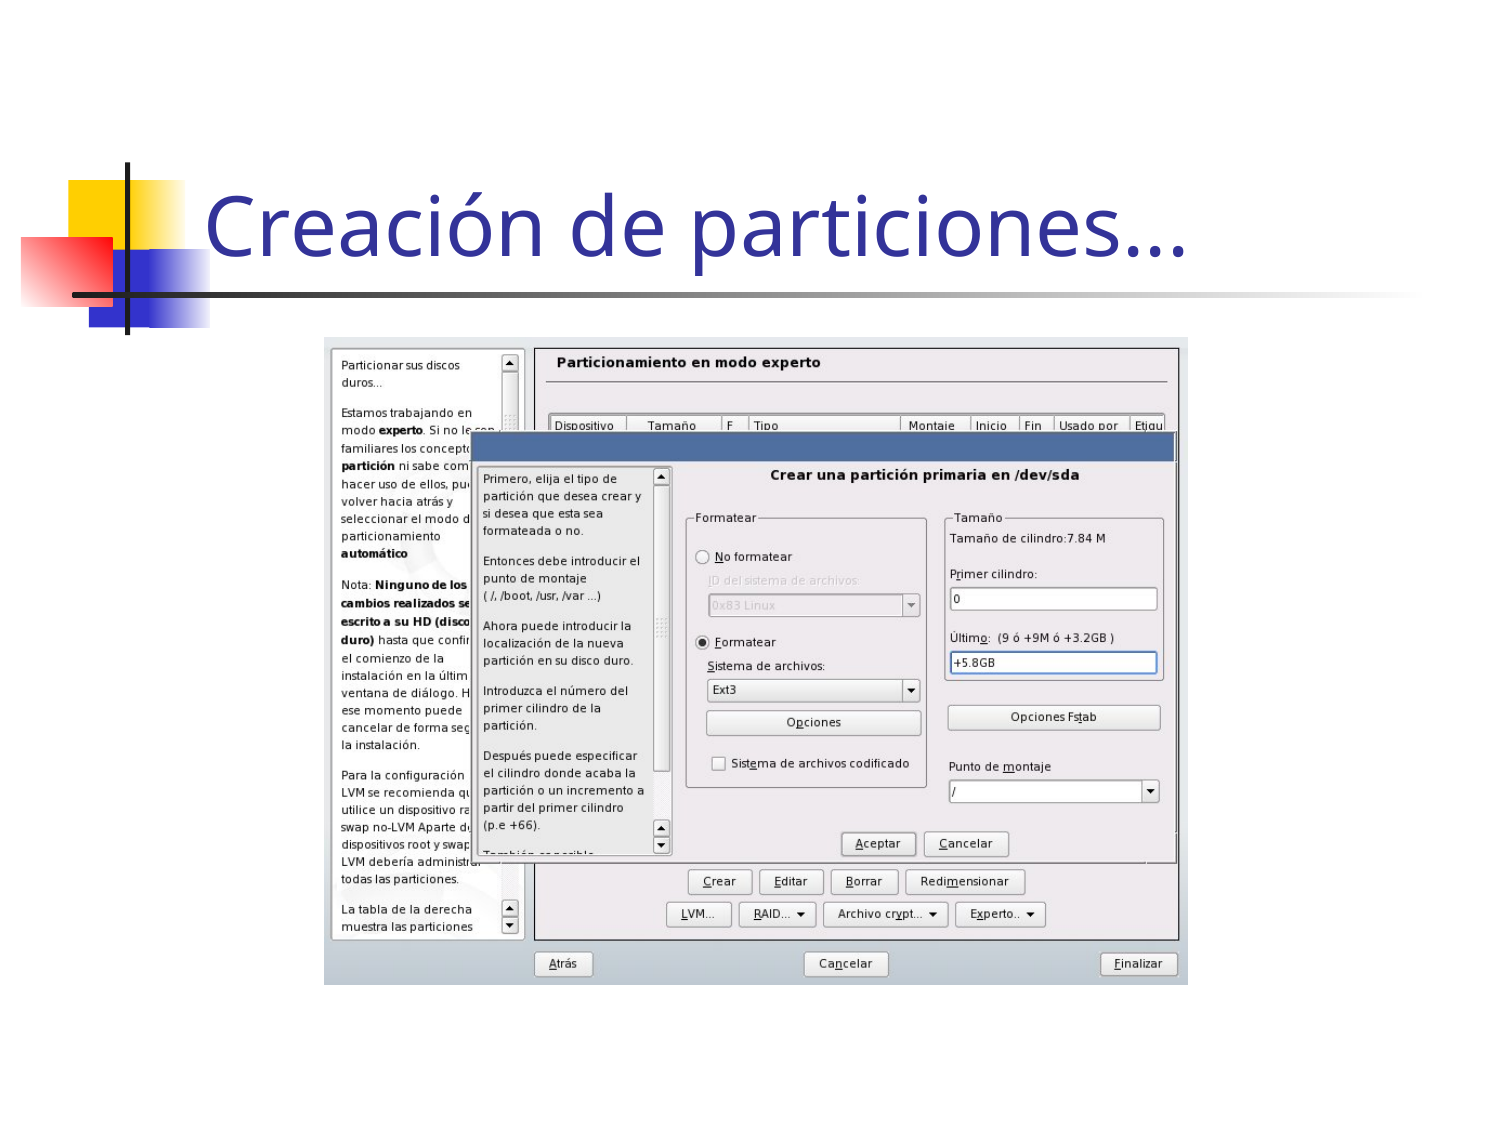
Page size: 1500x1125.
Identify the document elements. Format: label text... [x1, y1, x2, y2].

title Creación de particiones... [188, 101, 1468, 289]
picture [324, 337, 1188, 985]
